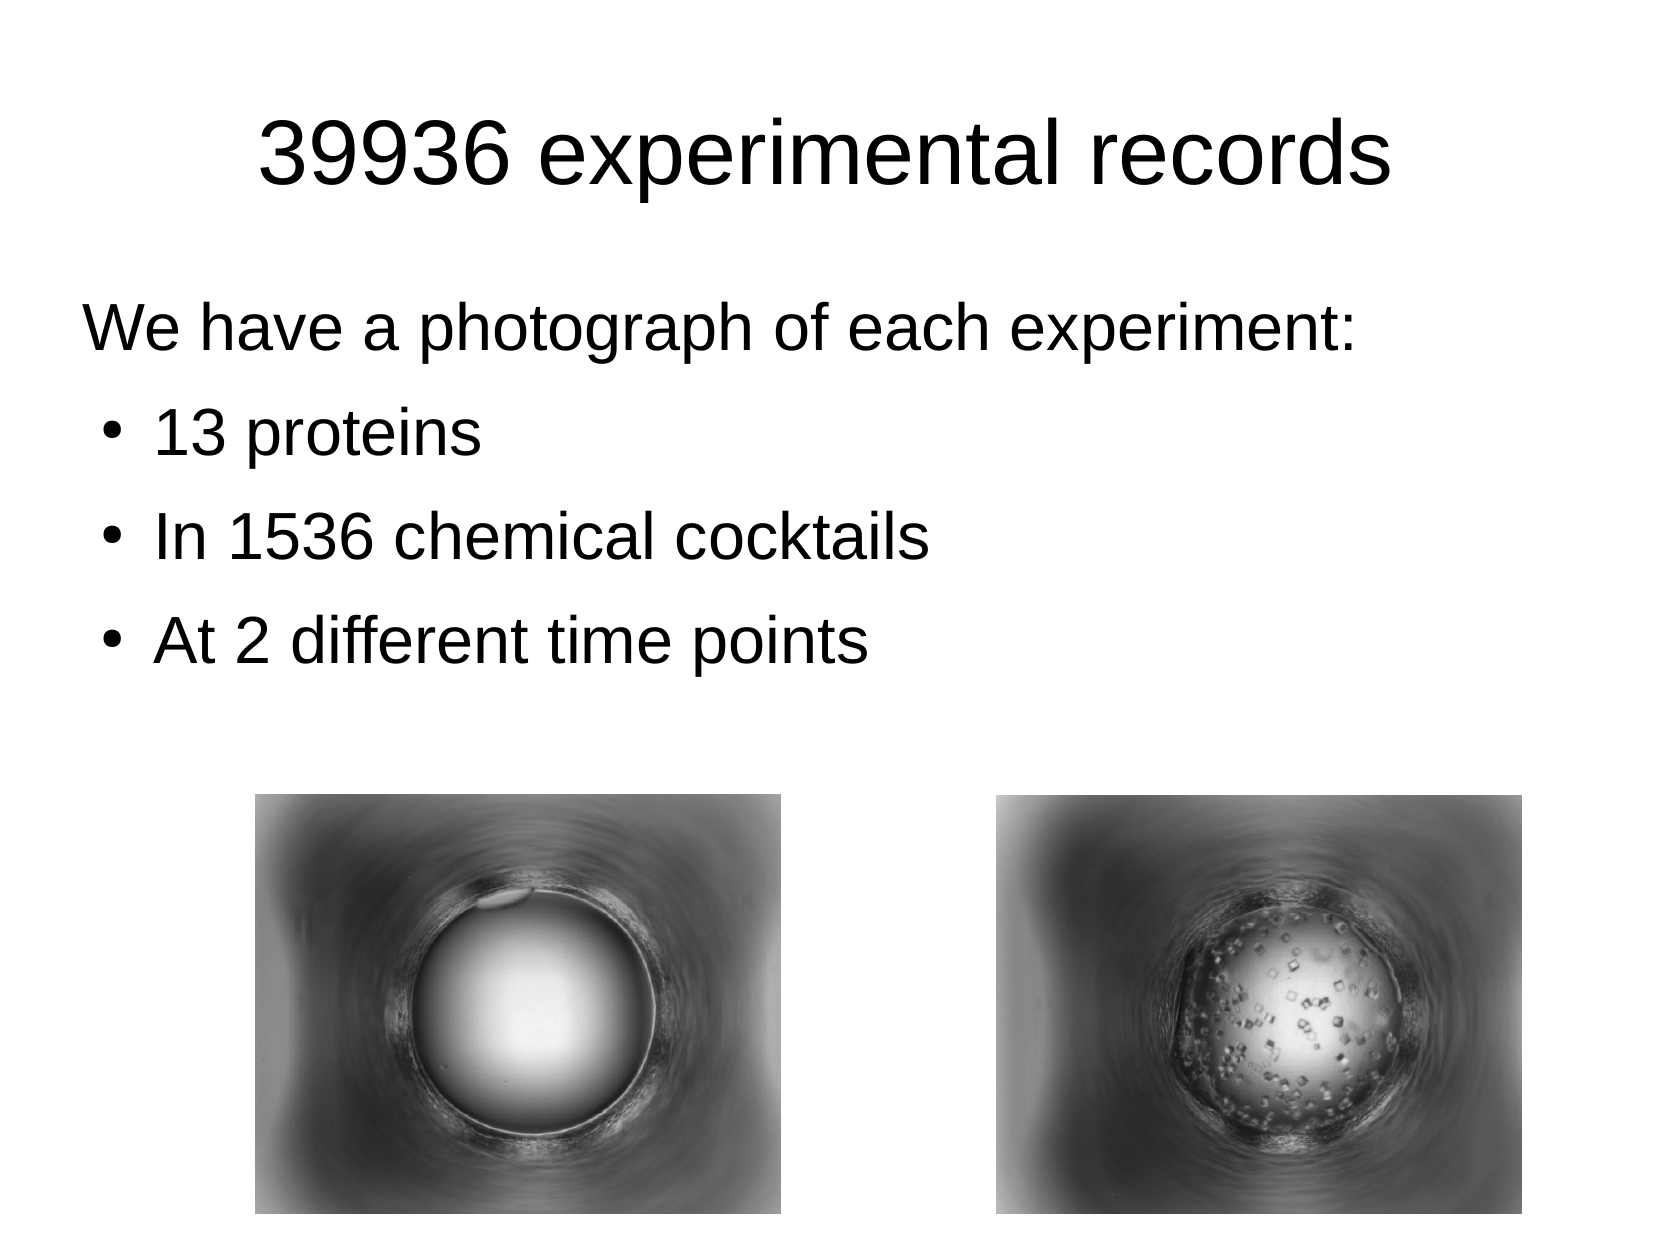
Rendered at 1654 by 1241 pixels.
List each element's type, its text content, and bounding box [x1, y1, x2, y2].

picture [996, 795, 1522, 1214]
title 39936 experimental records [82, 49, 1571, 257]
picture [255, 794, 781, 1214]
list We have a photograph of each experiment: 13 proteins In 1536 chemical cocktails At 2 different time points [82, 290, 1538, 1010]
